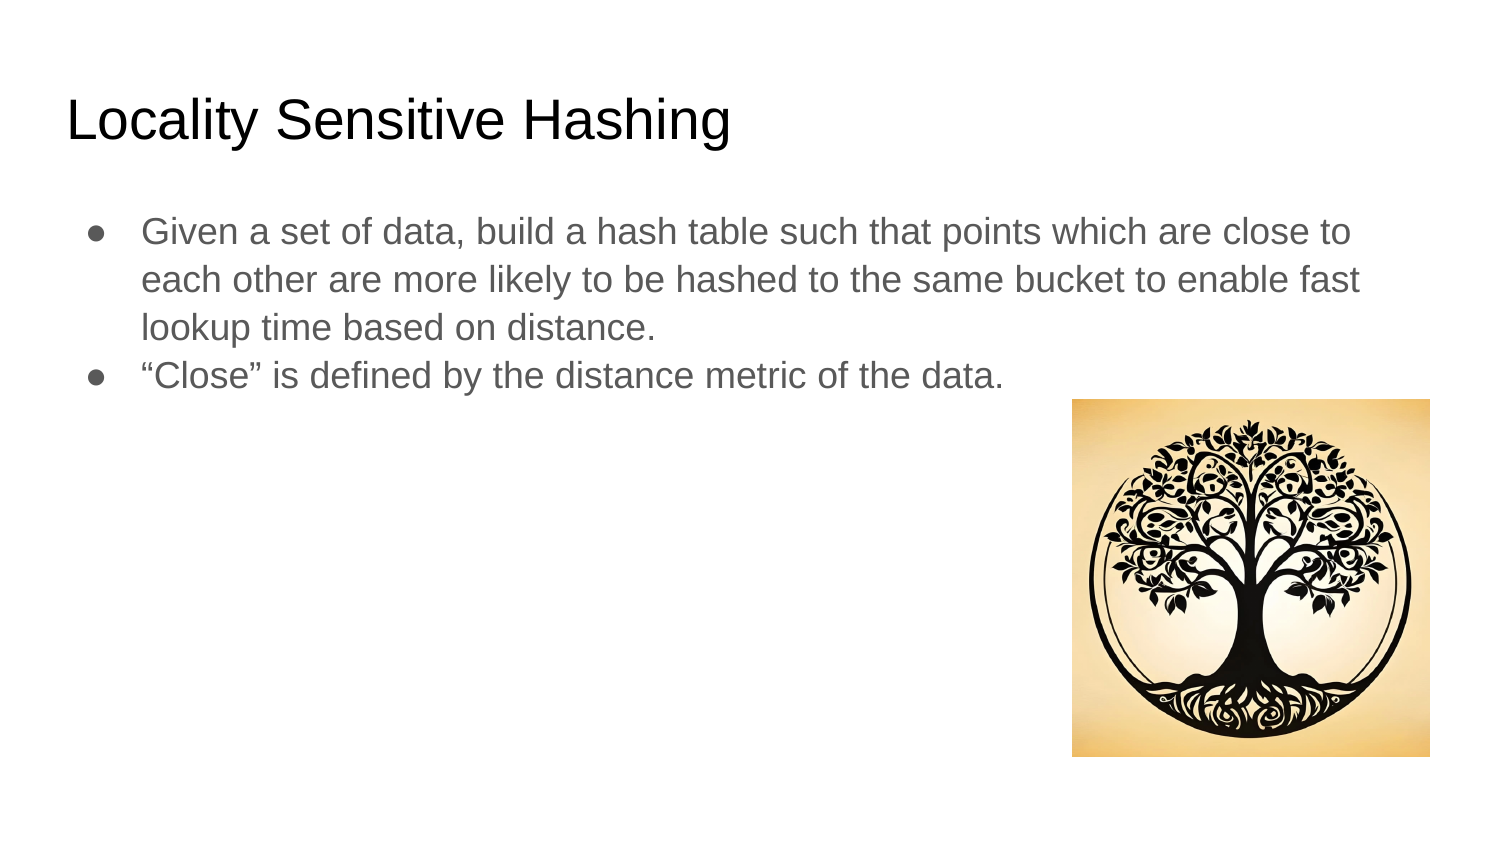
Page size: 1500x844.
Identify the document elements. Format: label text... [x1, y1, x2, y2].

title Locality Sensitive Hashing [51, 72, 1449, 167]
list Given a set of data, build a hash table such that points which are close to each other are more likely to be hashed to the same bucket to enable fast lookup time based on distance. “Close” is defined by the distance metric of the data. [51, 189, 1449, 750]
picture [1072, 399, 1430, 757]
